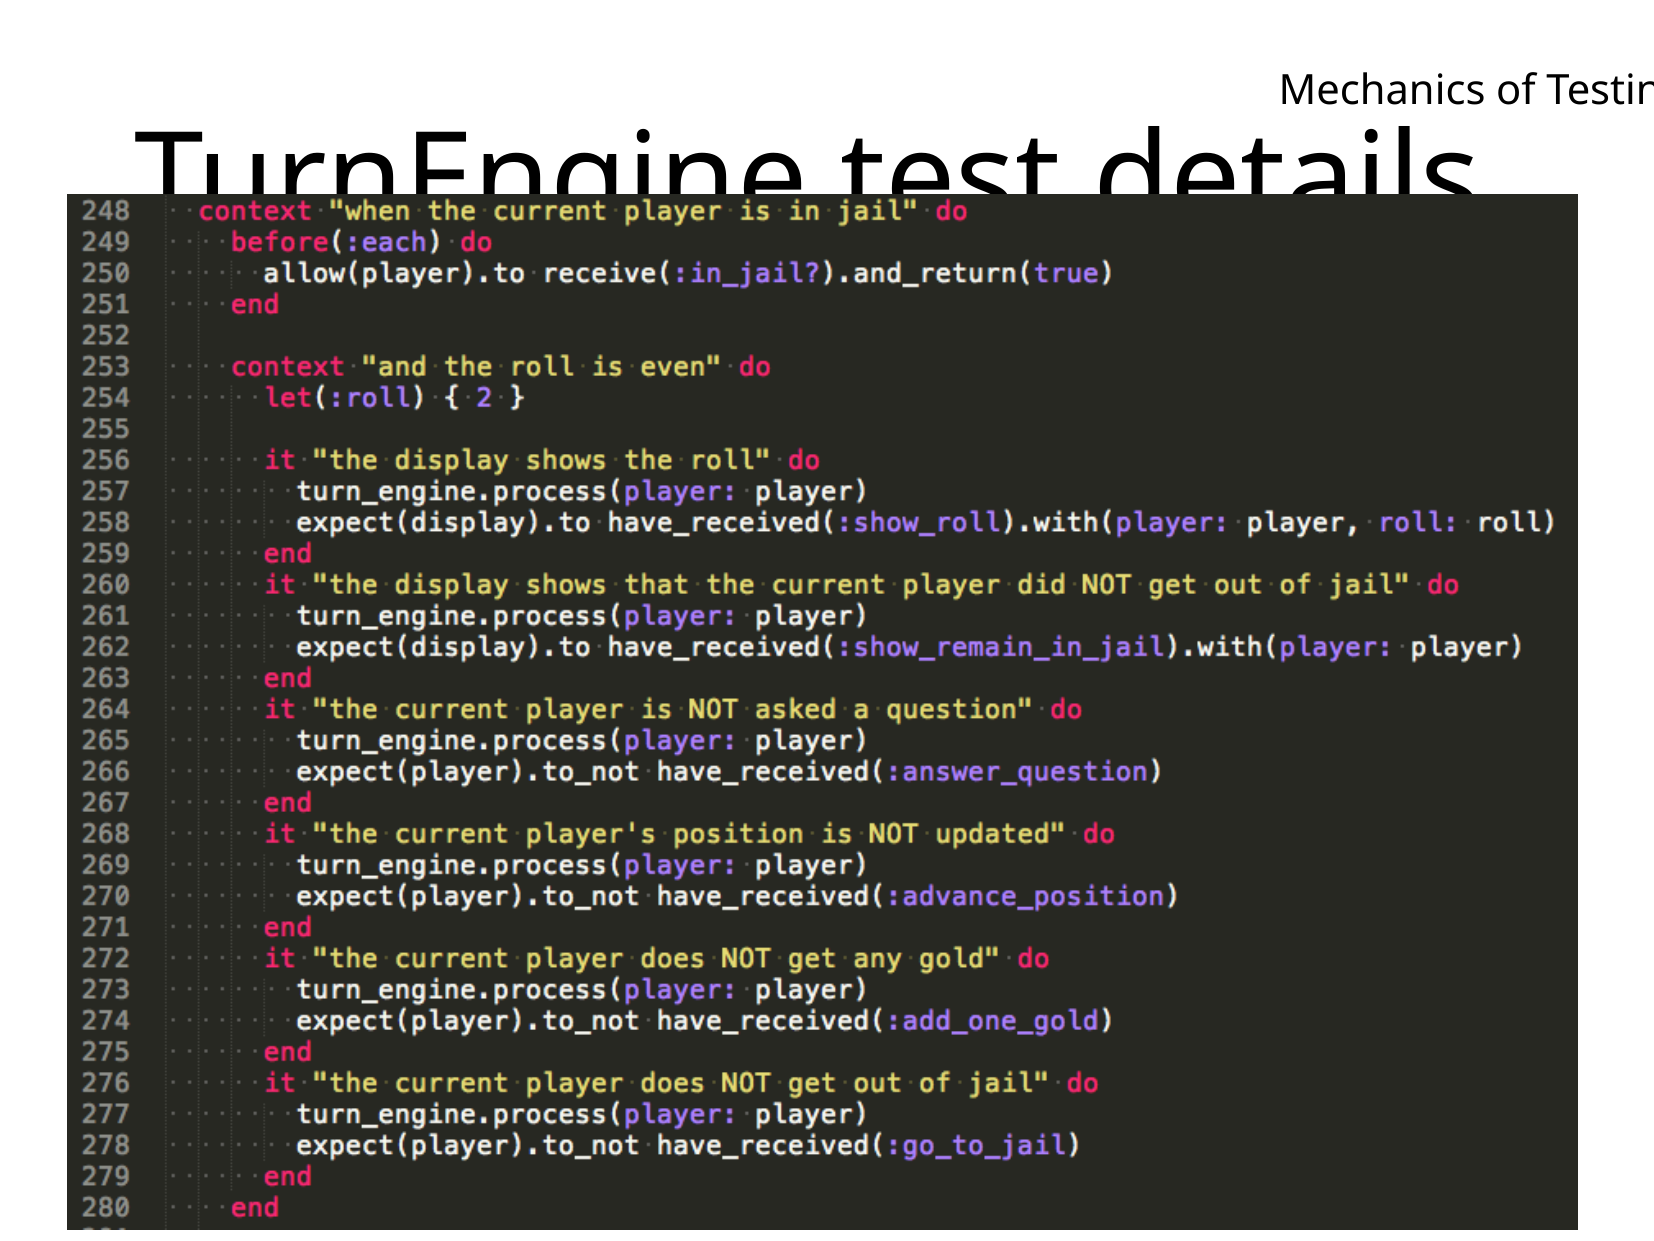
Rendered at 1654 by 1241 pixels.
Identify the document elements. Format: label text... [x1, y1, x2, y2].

text_box Mechanics of Testing [1263, 51, 1603, 106]
picture [67, 194, 1578, 1230]
text_box TurnEngine test details [120, 80, 1508, 194]
